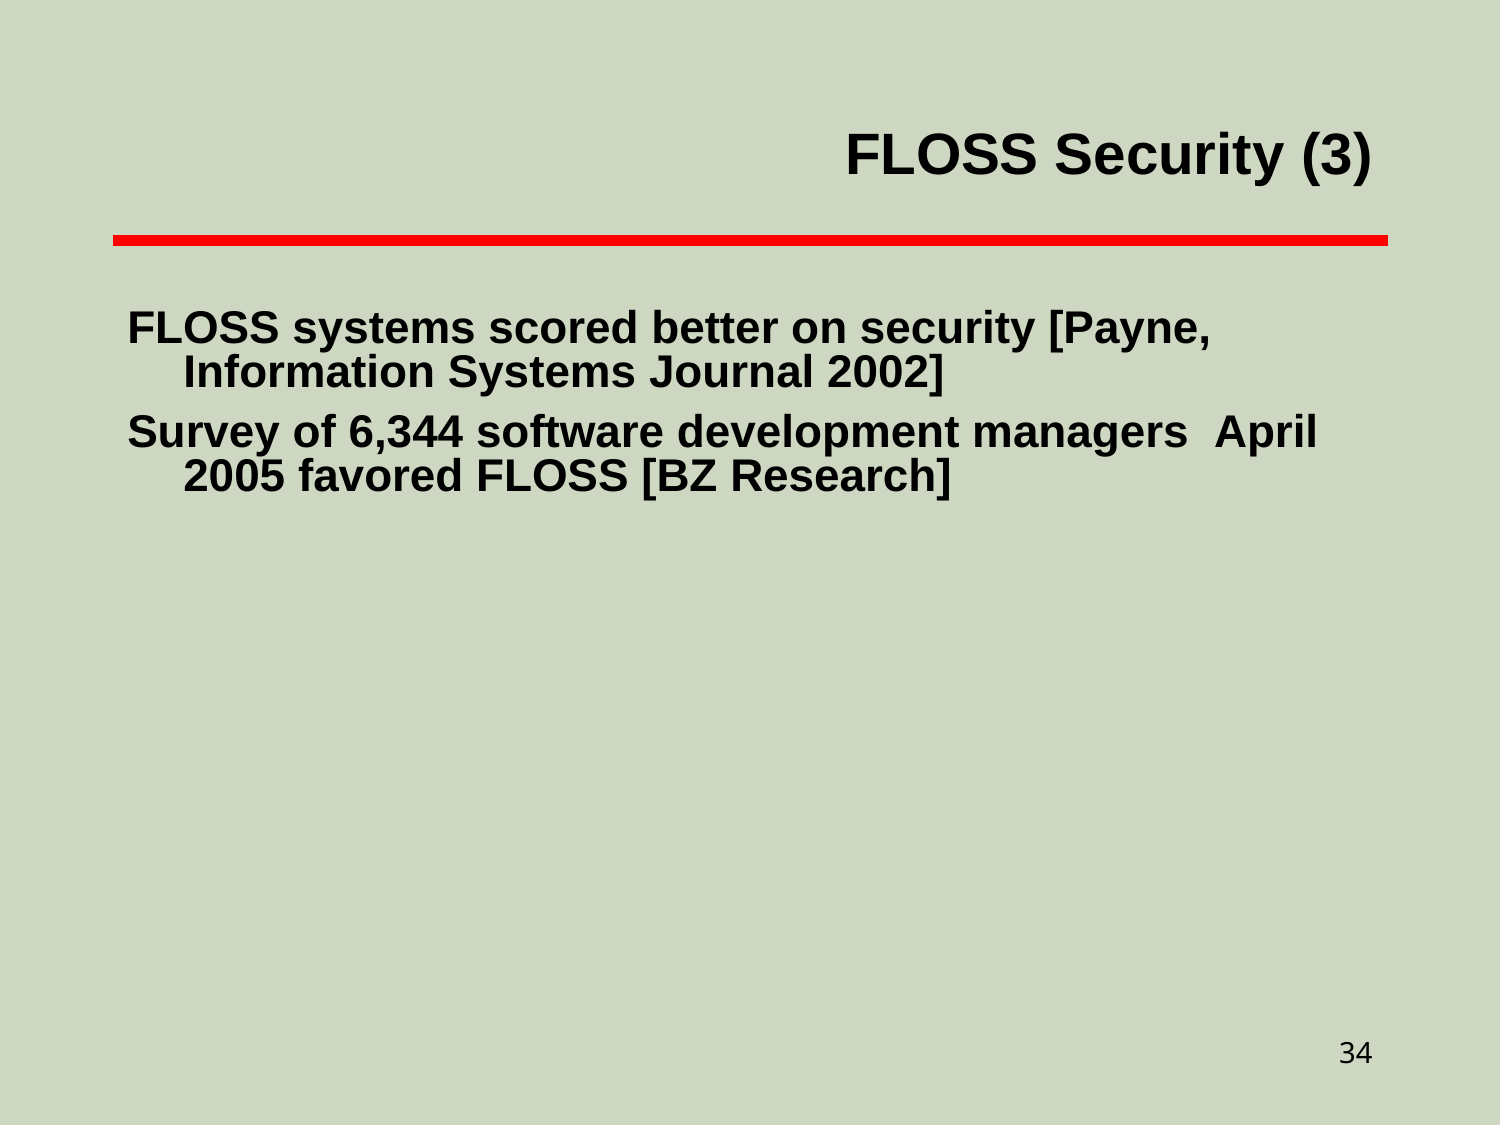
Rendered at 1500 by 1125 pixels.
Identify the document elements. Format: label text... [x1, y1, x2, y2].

list FLOSS systems scored better on security [Payne, Information Systems Journal 2002] Survey of 6,344 software development managers April 2005 favored FLOSS [BZ Research] [112, 299, 1388, 906]
title FLOSS Security (3) [337, 85, 1388, 224]
